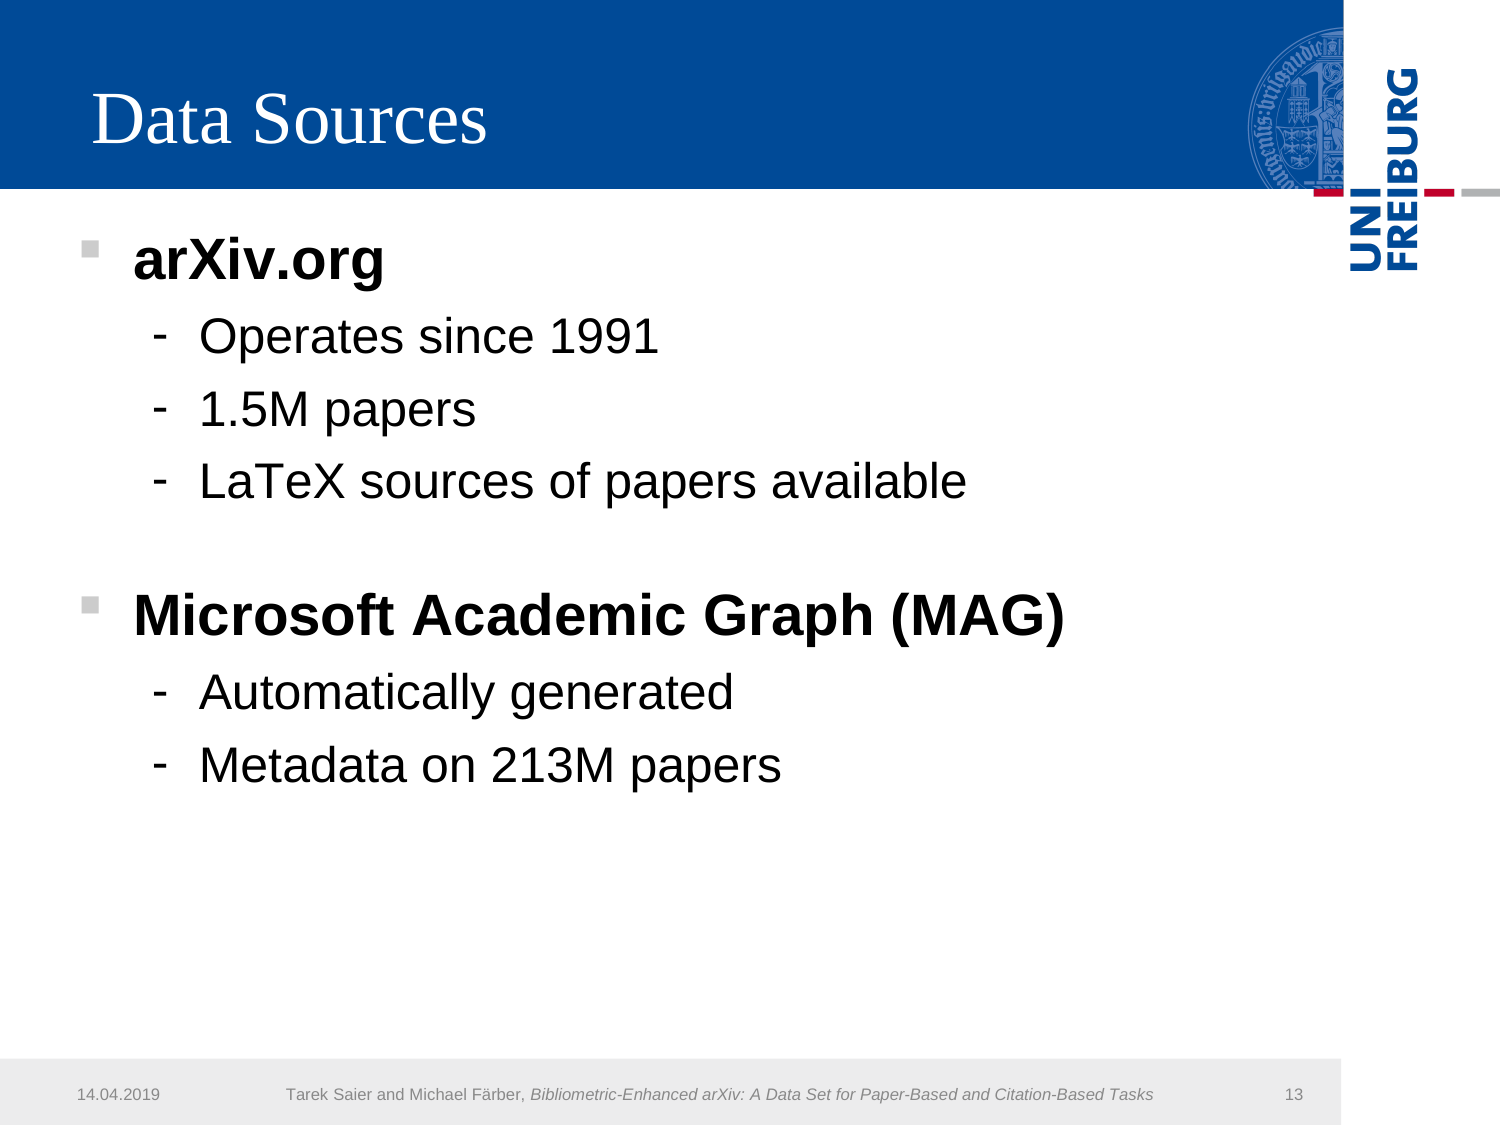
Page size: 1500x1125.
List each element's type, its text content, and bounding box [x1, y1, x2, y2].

picture [0, 0, 1500, 271]
list arXiv.org Operates since 1991 1.5M papers LaTeX sources of papers available Microsoft Academic Graph (MAG) Automatically generated Metadata on 213M papers [76, 221, 1341, 1009]
title Data Sources [76, 49, 1235, 178]
